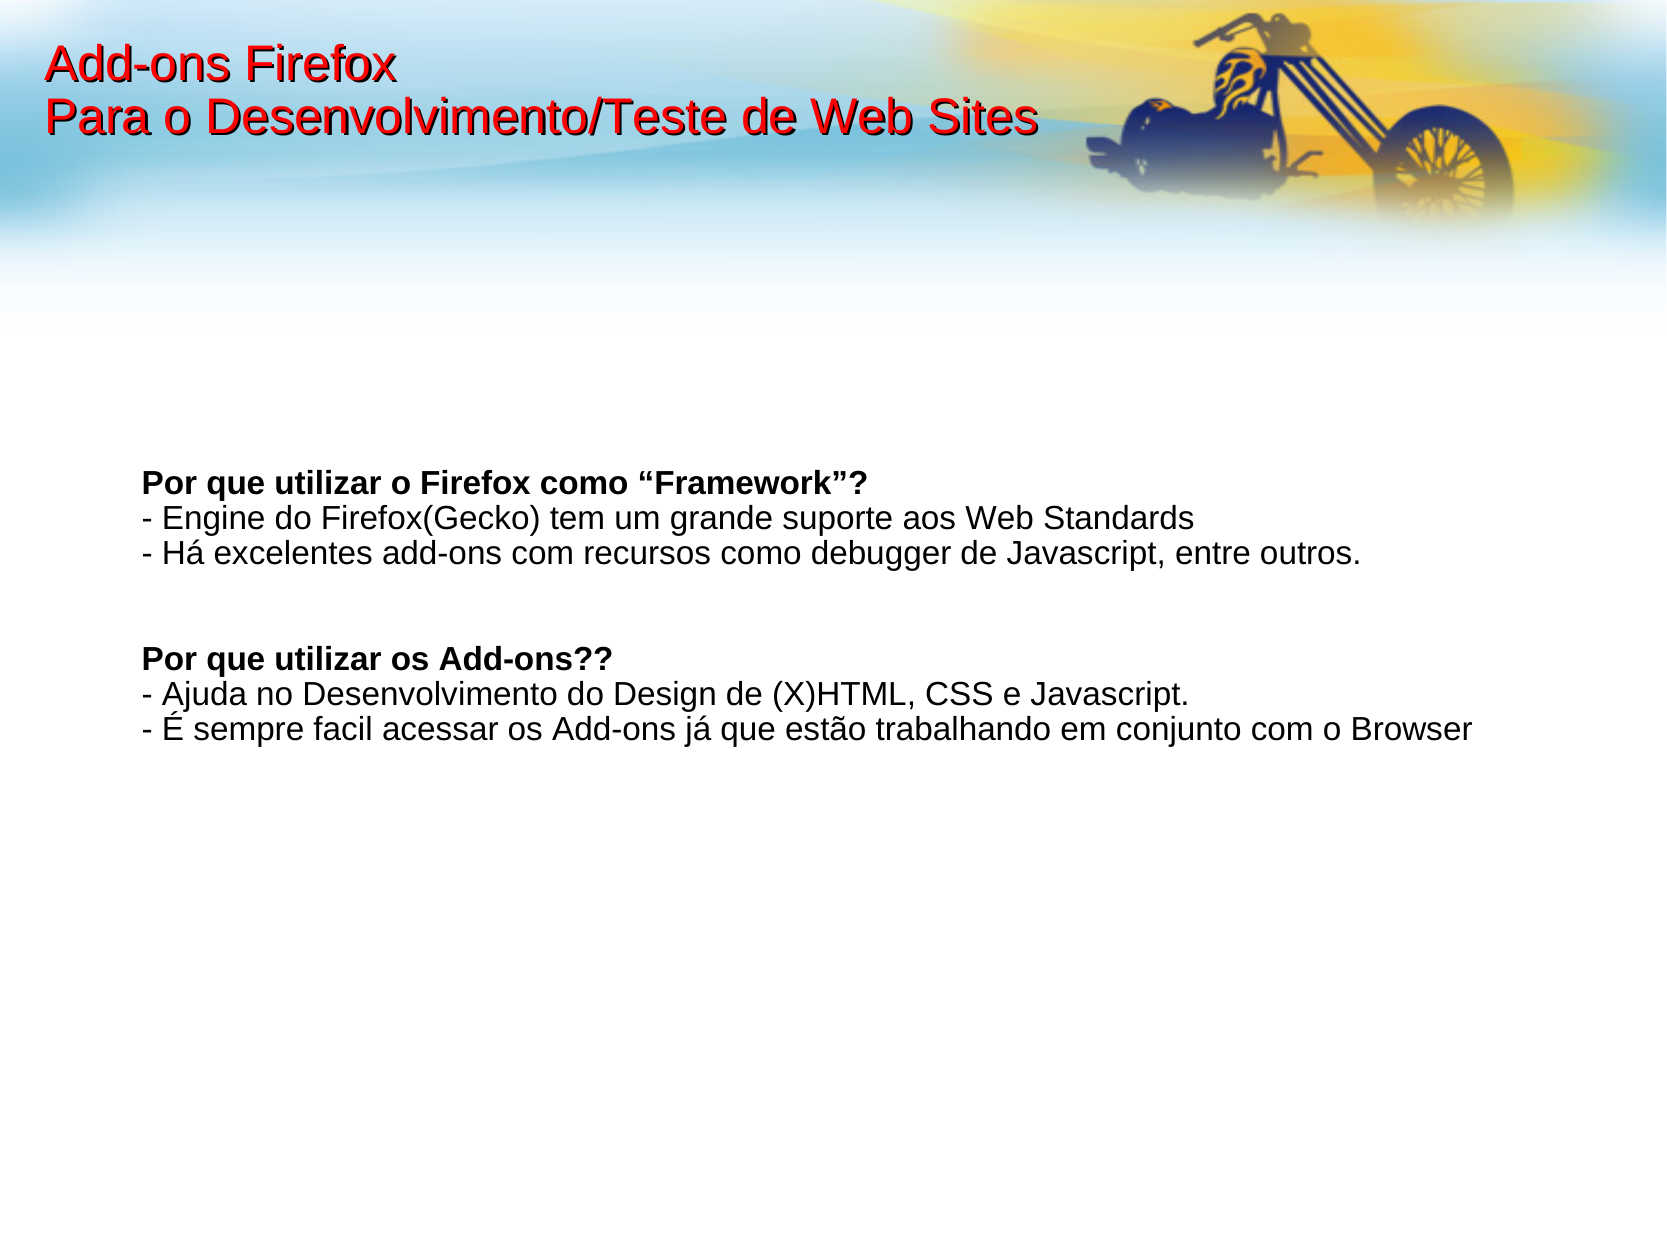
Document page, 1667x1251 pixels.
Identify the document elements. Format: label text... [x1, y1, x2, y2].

text_box Por que utilizar o Firefox como “Framework”? - Engine do Firefox(Gecko) tem um grande suporte aos Web Standards - Há excelentes add-ons com recursos como debugger de Javascript, entre outros. Por que utilizar os Add-ons?? - Ajuda no Desenvolvimento do Design de (X)HTML, CSS e Javascript. - É sempre facil acessar os Add-ons já que estão trabalhando em conjunto com o Browser [141, 466, 1530, 748]
text_box Add-ons Firefox Para o Desenvolvimento/Teste de Web Sites [29, 31, 1624, 207]
picture [0, 0, 1667, 355]
